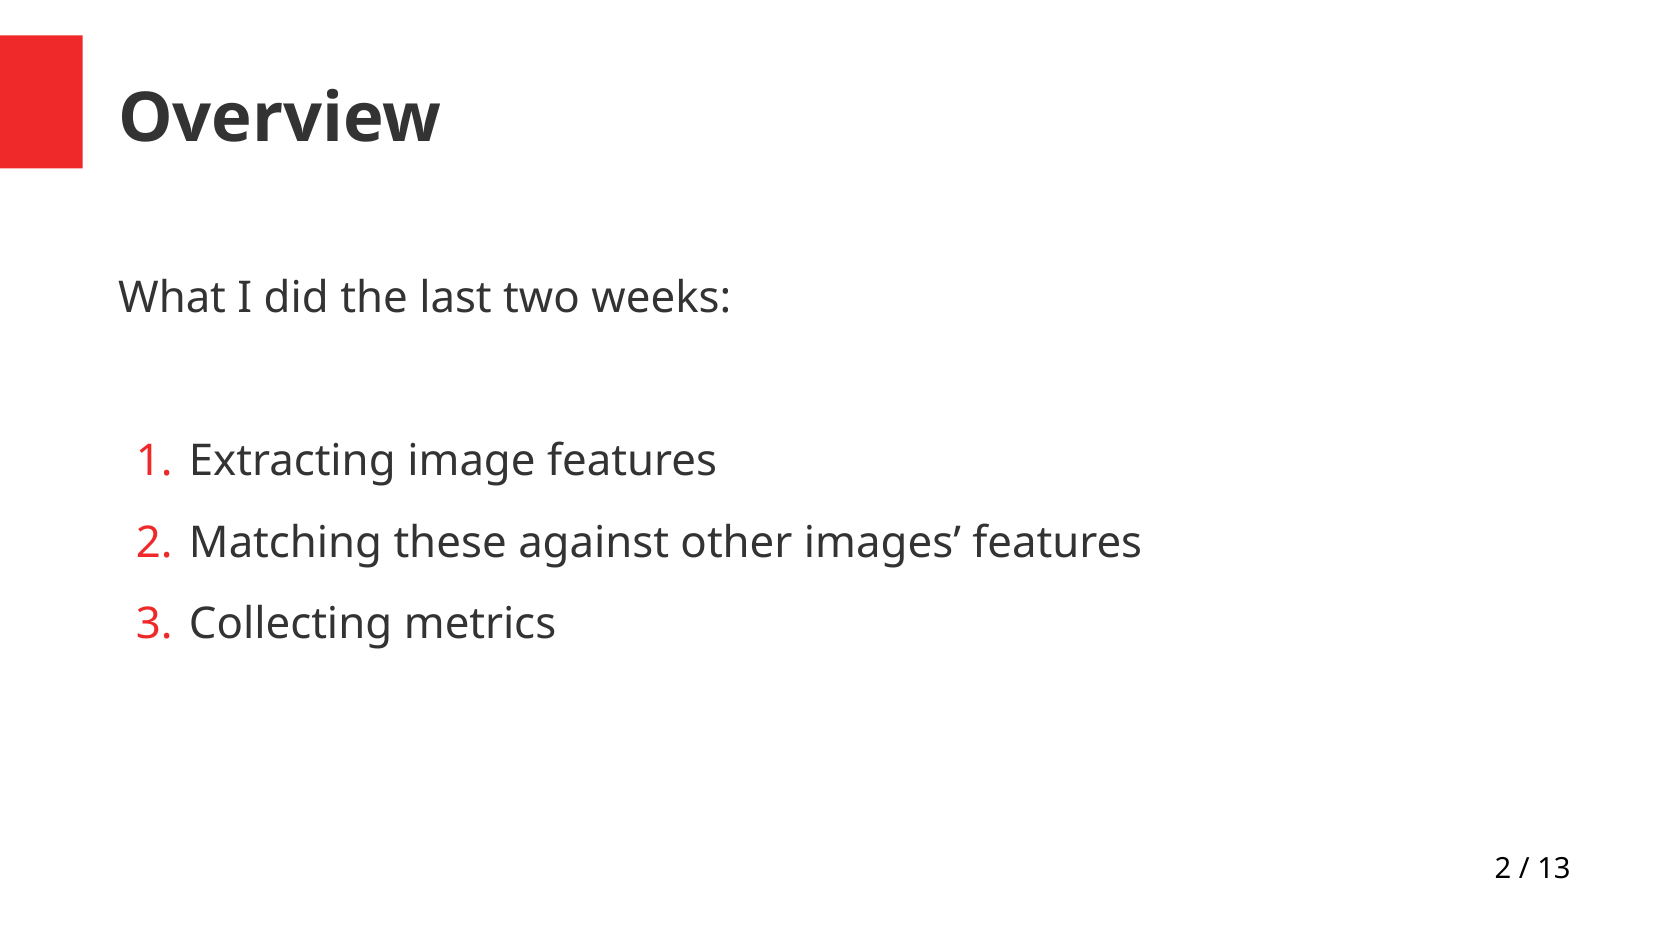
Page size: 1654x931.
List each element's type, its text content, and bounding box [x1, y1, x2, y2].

title Overview [118, 37, 1571, 193]
list What I did the last two weeks: Extracting image features Matching these against other images’ features Collecting metrics [118, 265, 1536, 806]
